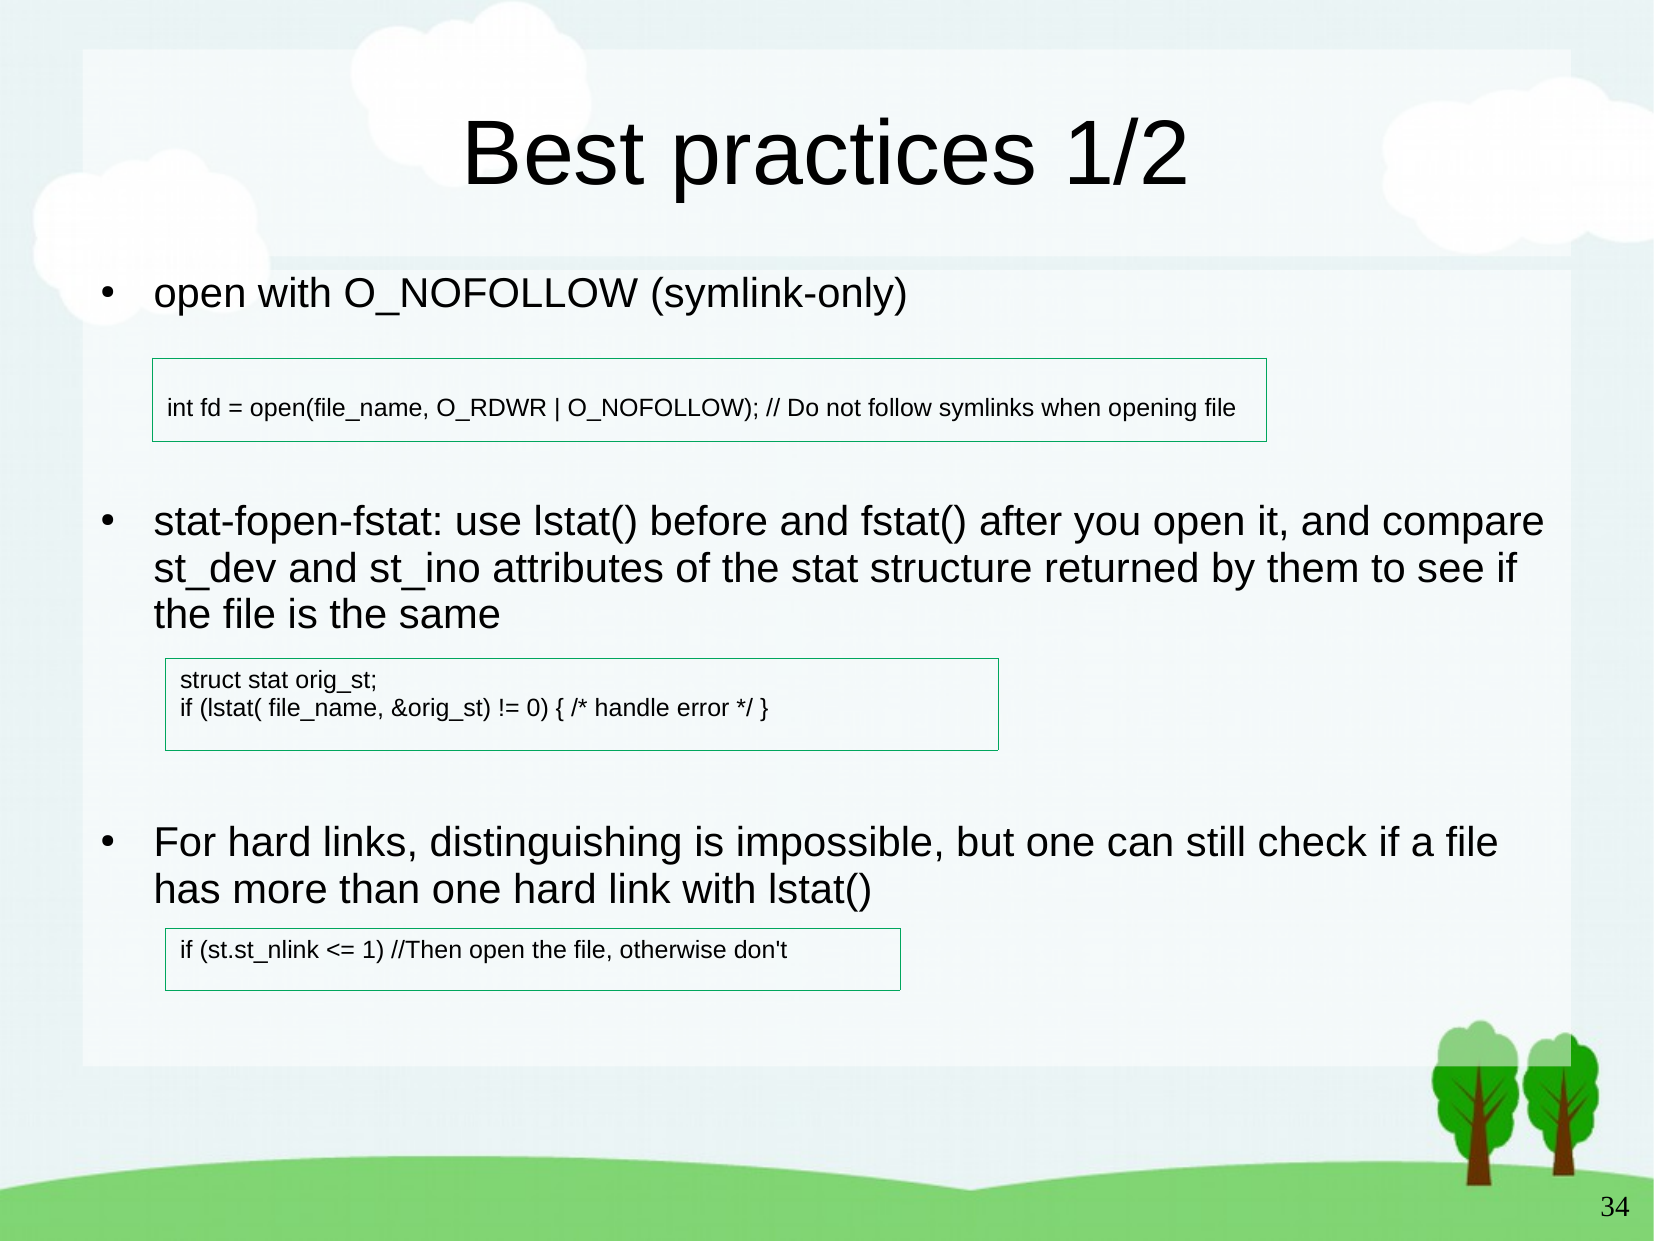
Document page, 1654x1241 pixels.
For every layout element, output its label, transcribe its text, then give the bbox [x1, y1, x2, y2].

table_header int fd = open(file_name, O_RDWR | O_NOFOLLOW); // Do not follow symlinks when opening file [153, 359, 1266, 441]
list open with O_NOFOLLOW (symlink-only) stat-fopen-fstat: use lstat() before and fstat() after you open it, and compare st_dev and st_ino attributes of the stat structure returned by them to see if the file is the same For hard links, distinguishing is impossible, but one can still check if a file has more than one hard link with lstat() [82, 270, 1571, 1067]
picture [0, 0, 1654, 1241]
title Best practices 1/2 [82, 49, 1571, 257]
table_header struct stat orig_st; if (lstat( file_name, &orig_st) != 0) { /* handle error */ } [166, 659, 998, 750]
table_header if (st.st_nlink <= 1) //Then open the file, otherwise don't [166, 929, 900, 990]
